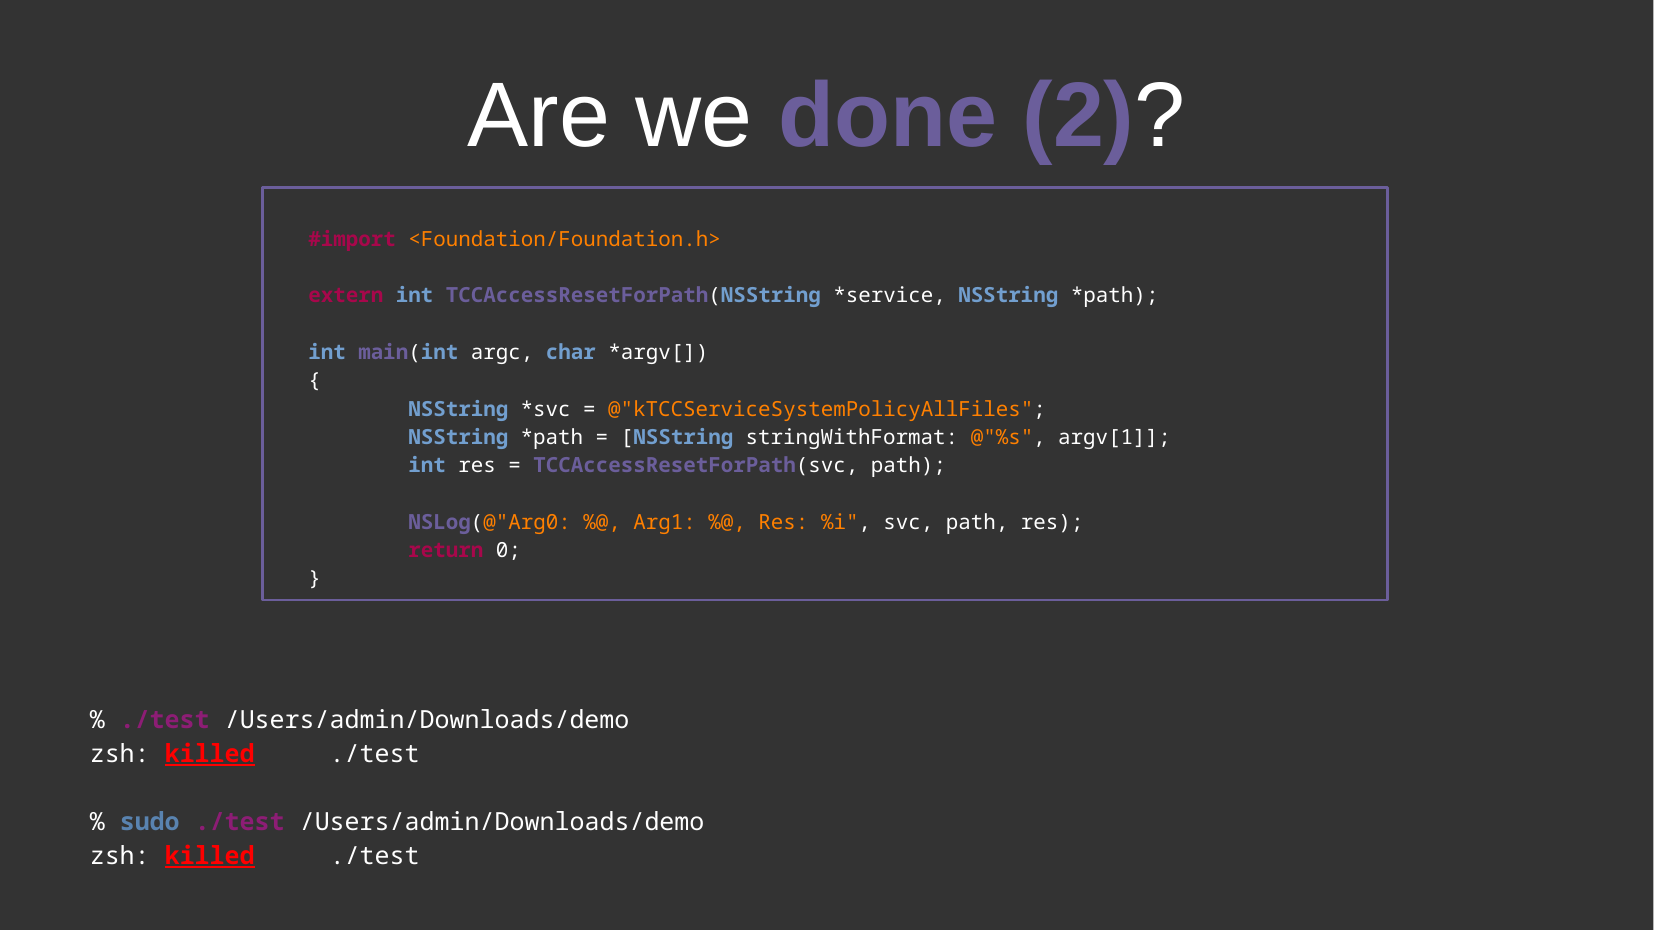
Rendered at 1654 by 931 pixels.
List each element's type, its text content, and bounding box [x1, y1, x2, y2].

title Are we done (2)? [82, 37, 1571, 193]
text_box #import <Foundation/Foundation.h> extern int TCCAccessResetForPath(NSString *service, NSString *path); int main(int argc, char *argv[]) { NSString *svc = @"kTCCServiceSystemPolicyAllFiles"; NSString *path = [NSString stringWithFormat: @"%s", argv[1]]; int res = TCCAccessResetForPath(svc, path); NSLog(@"Arg0: %@, Arg1: %@, Res: %i", svc, path, res); return 0; } [262, 187, 1388, 601]
text_box % ./test /Users/admin/Downloads/demo zsh: killed ./test % sudo ./test /Users/admin/Downloads/demo zsh: killed ./test [75, 639, 1613, 901]
